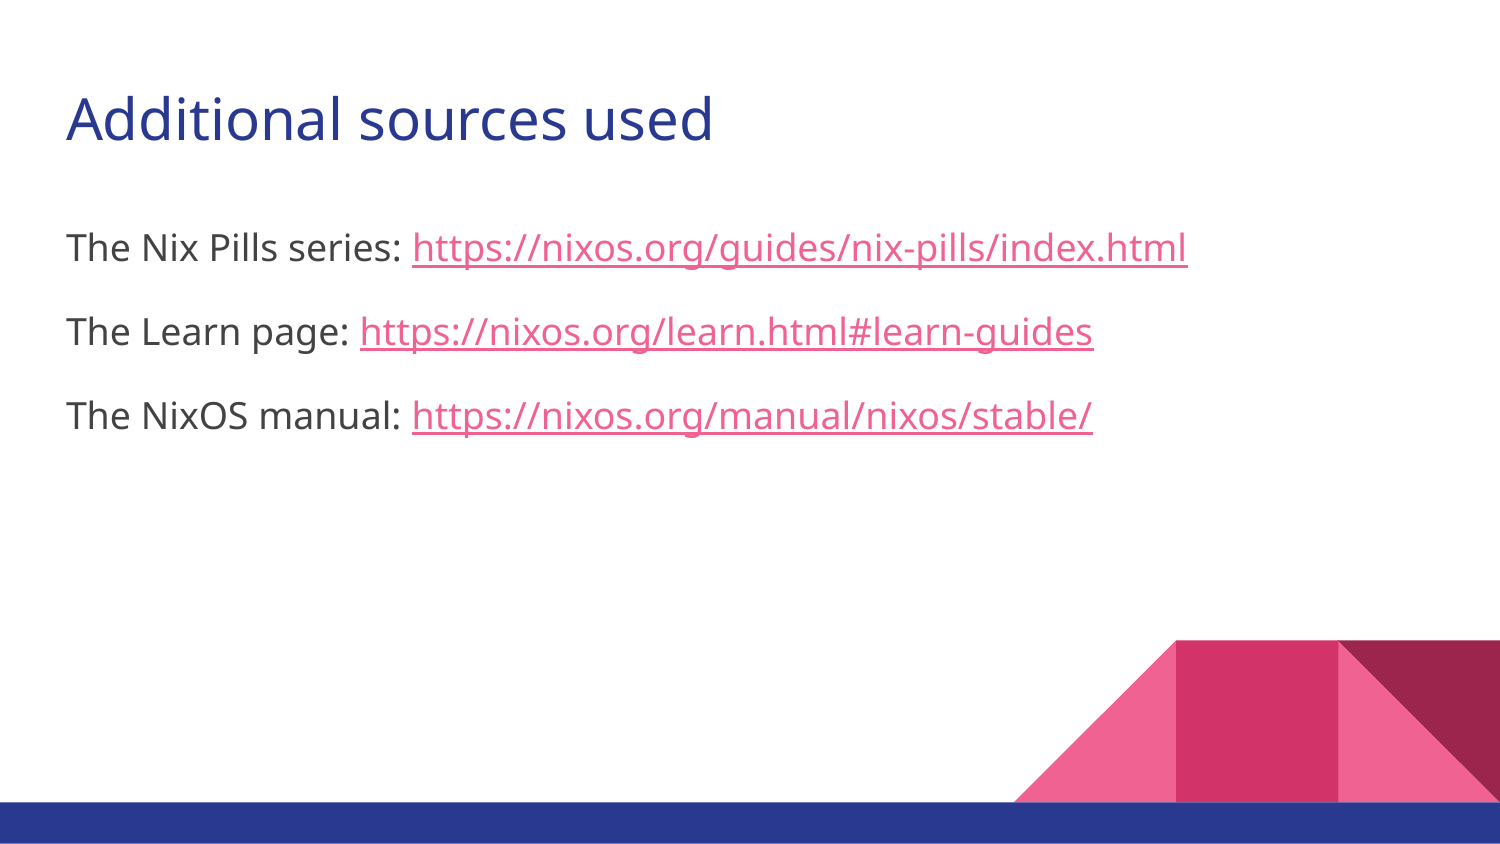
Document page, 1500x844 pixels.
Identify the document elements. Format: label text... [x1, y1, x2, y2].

title Additional sources used [51, 67, 1449, 167]
list The Nix Pills series: https://nixos.org/guides/nix-pills/index.html The Learn page: https://nixos.org/learn.html#learn-guides The NixOS manual: https://nixos.org/manual/nixos/stable/ [51, 201, 1449, 750]
